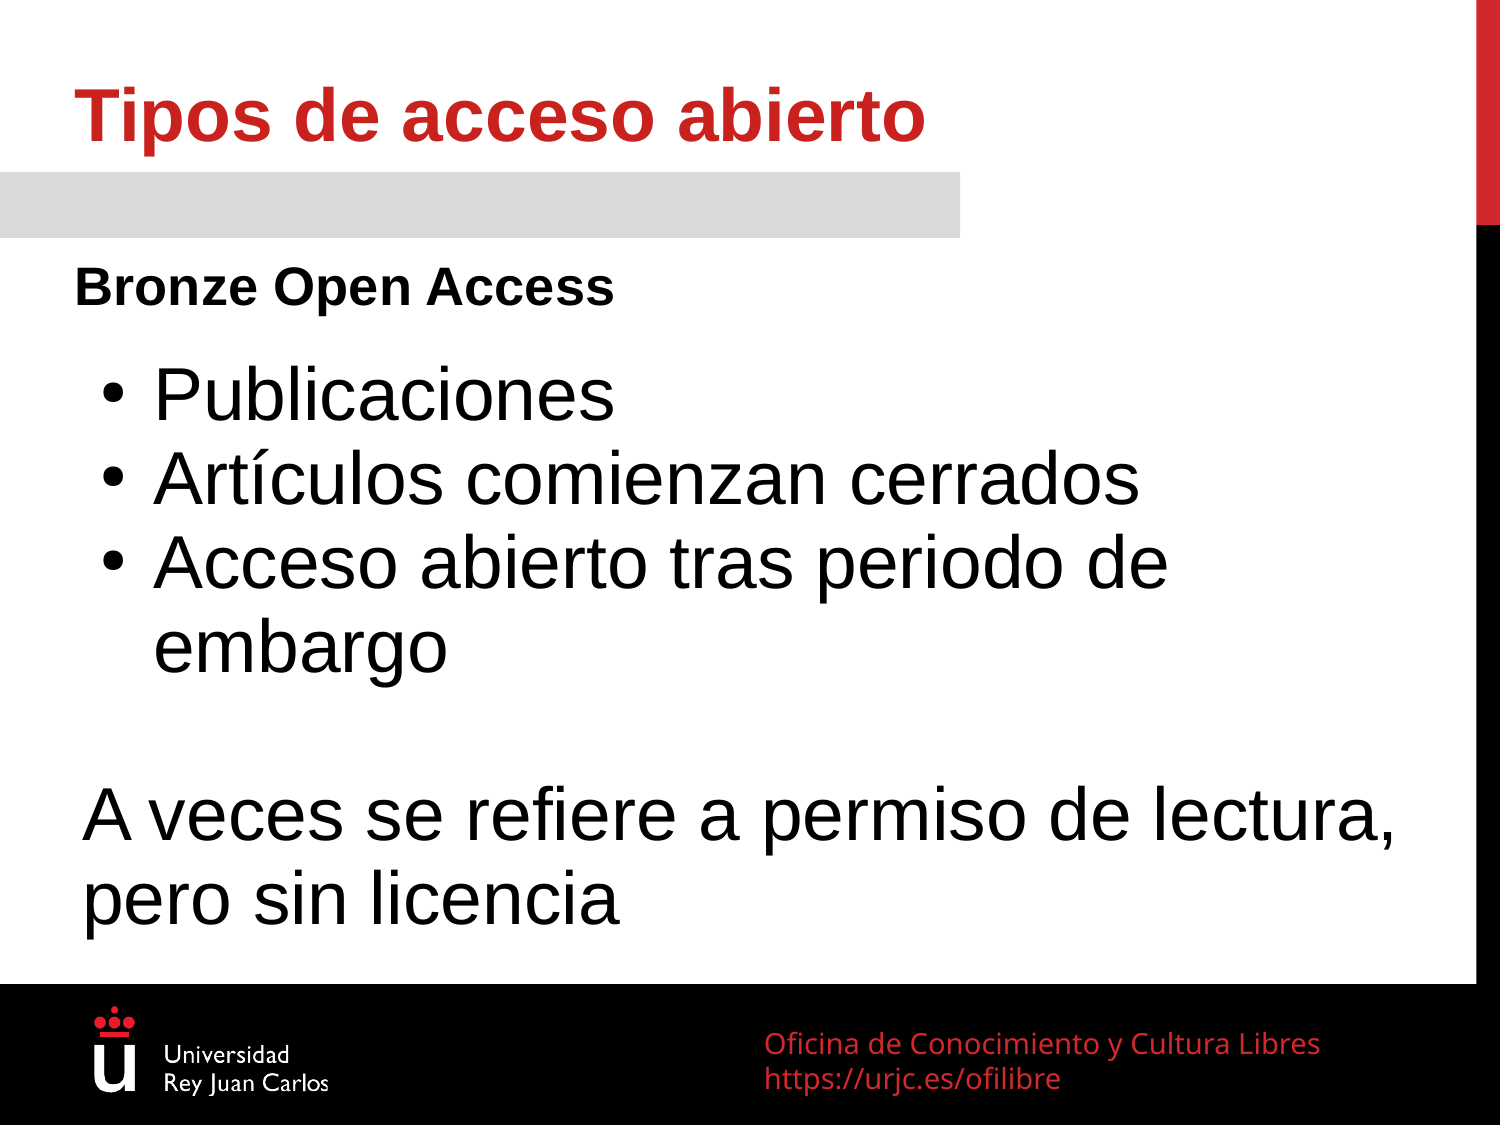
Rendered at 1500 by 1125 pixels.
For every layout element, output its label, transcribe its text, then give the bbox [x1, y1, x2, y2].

text_box [0, 171, 961, 238]
text_box Publicaciones Artículos comienzan cerrados Acceso abierto tras periodo de embargo A veces se refiere a permiso de lectura, pero sin licencia [67, 345, 1471, 977]
text_box Tipos de acceso abierto [60, 66, 991, 248]
text_box [0, 984, 1500, 1125]
text_box Bronze Open Access [60, 248, 1066, 325]
picture [94, 1006, 328, 1096]
title [75, 24, 1026, 248]
text_box Oficina de Conocimiento y Cultura Libres https://urjc.es/ofilibre [748, 1017, 1500, 1125]
